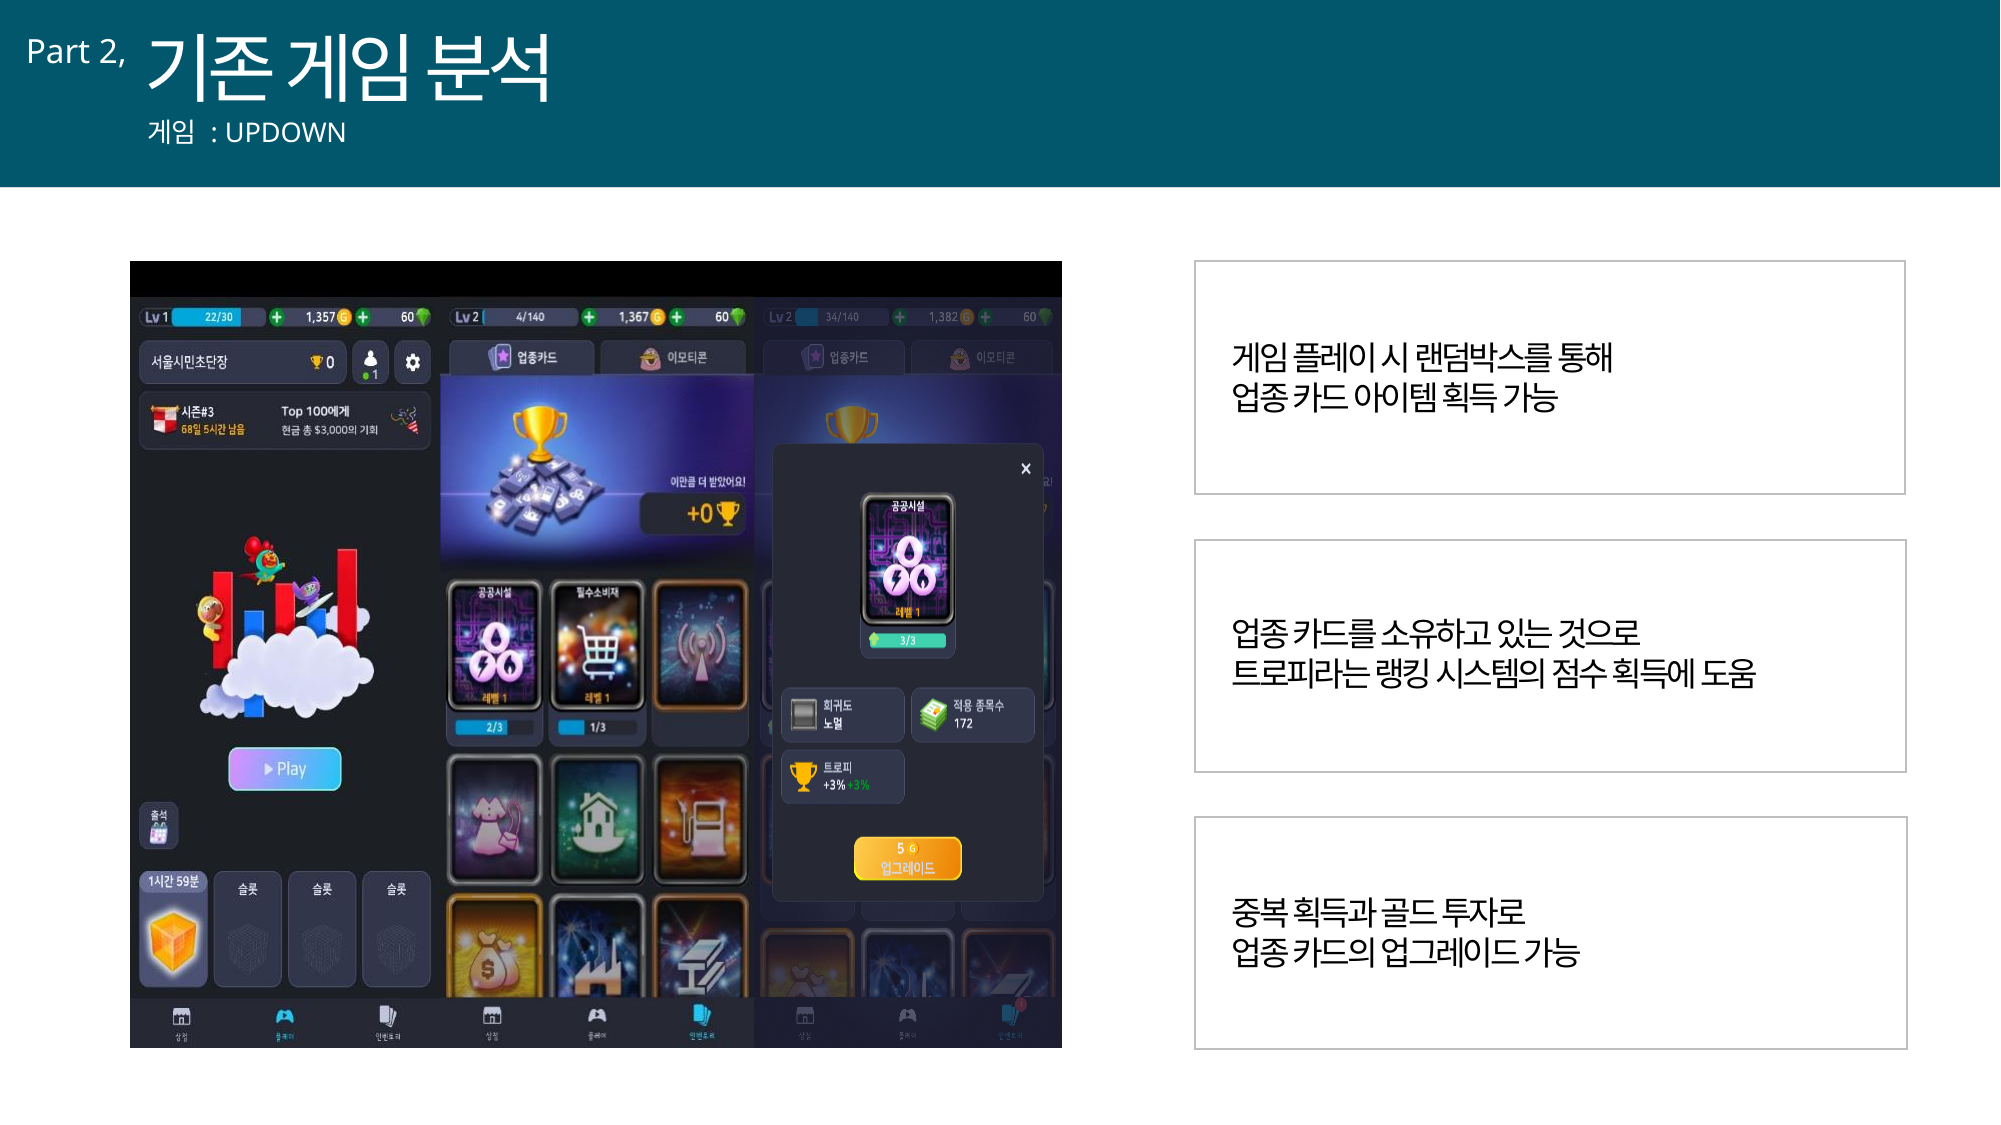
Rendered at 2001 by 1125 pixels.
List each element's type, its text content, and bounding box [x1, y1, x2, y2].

text_box [0, 0, 2000, 187]
text_box 기존 게임 분석 [129, 13, 618, 120]
text_box 중복 획득과 골드 투자로 업종 카드의 업그레이드 가능 [1216, 885, 1877, 982]
text_box [1195, 817, 1907, 1049]
text_box 업종 카드를 소유하고 있는 것으로 트로피라는 랭킹 시스템의 점수 획득에 도움 [1216, 605, 1877, 702]
text_box 게임 플레이 시 랜덤박스를 통해 업종 카드 아이템 획득 가능 [1216, 329, 1877, 426]
text_box 게임 : UPDOWN [132, 108, 360, 157]
text_box Part 2, [10, 23, 148, 79]
text_box [1195, 540, 1906, 772]
text_box [1195, 261, 1905, 494]
picture [130, 261, 1062, 1048]
